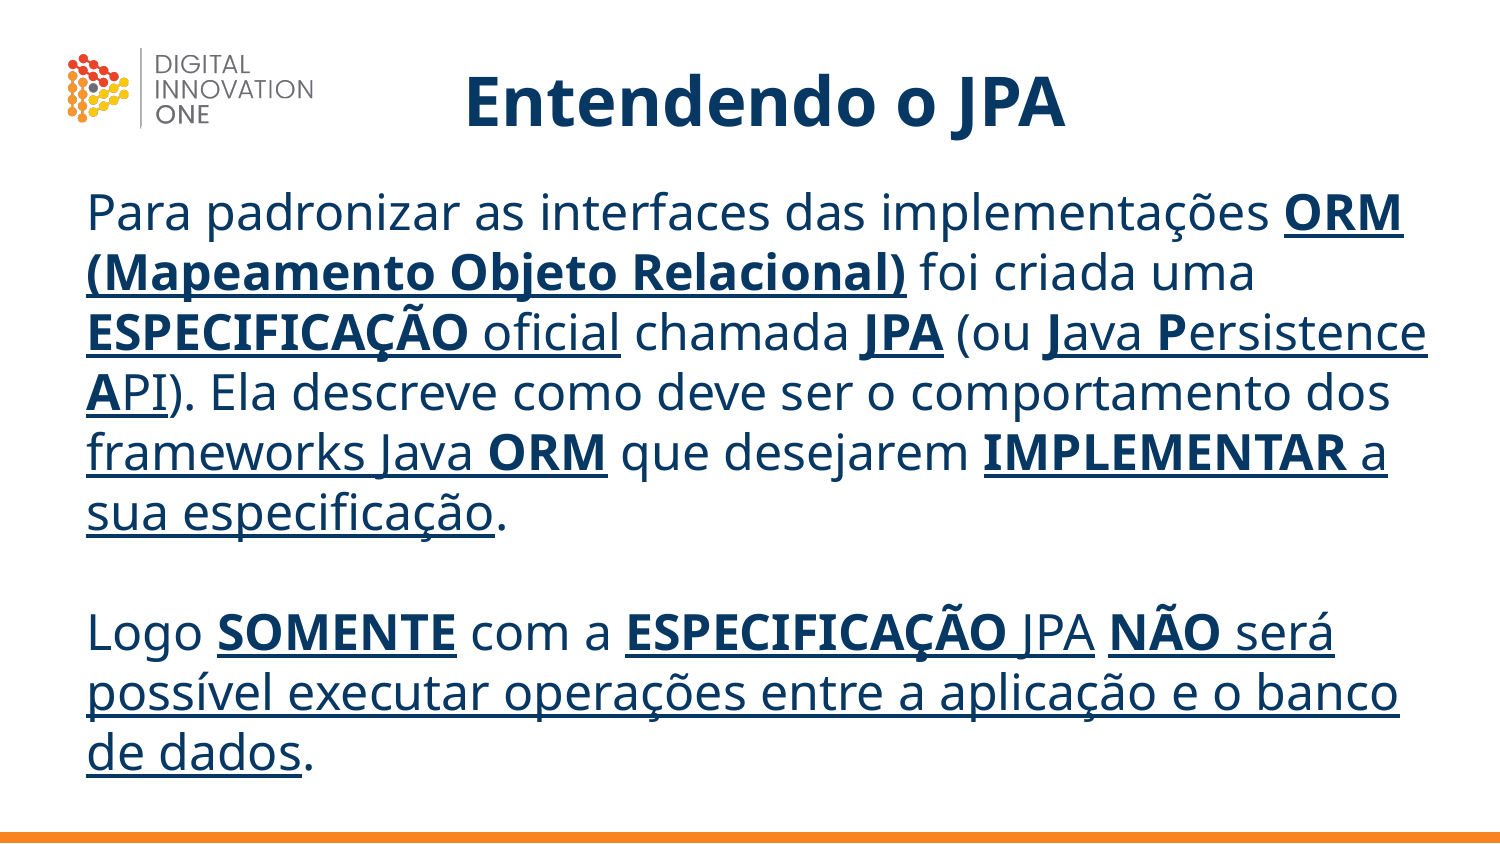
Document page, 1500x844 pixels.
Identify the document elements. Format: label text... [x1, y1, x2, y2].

text_box [0, 832, 1500, 843]
picture [51, 39, 330, 137]
subtitle Entendendo o JPA [51, 50, 1479, 148]
text_box Para padronizar as interfaces das implementações ORM (Mapeamento Objeto Relacional) foi criada uma ESPECIFICAÇÃO oficial chamada JPA (ou Java Persistence API). Ela descreve como deve ser o comportamento dos frameworks Java ORM que desejarem IMPLEMENTAR a sua especificação. Logo SOMENTE com a ESPECIFICAÇÃO JPA NÃO será possível executar operações entre a aplicação e o banco de dados. [58, 165, 1450, 666]
